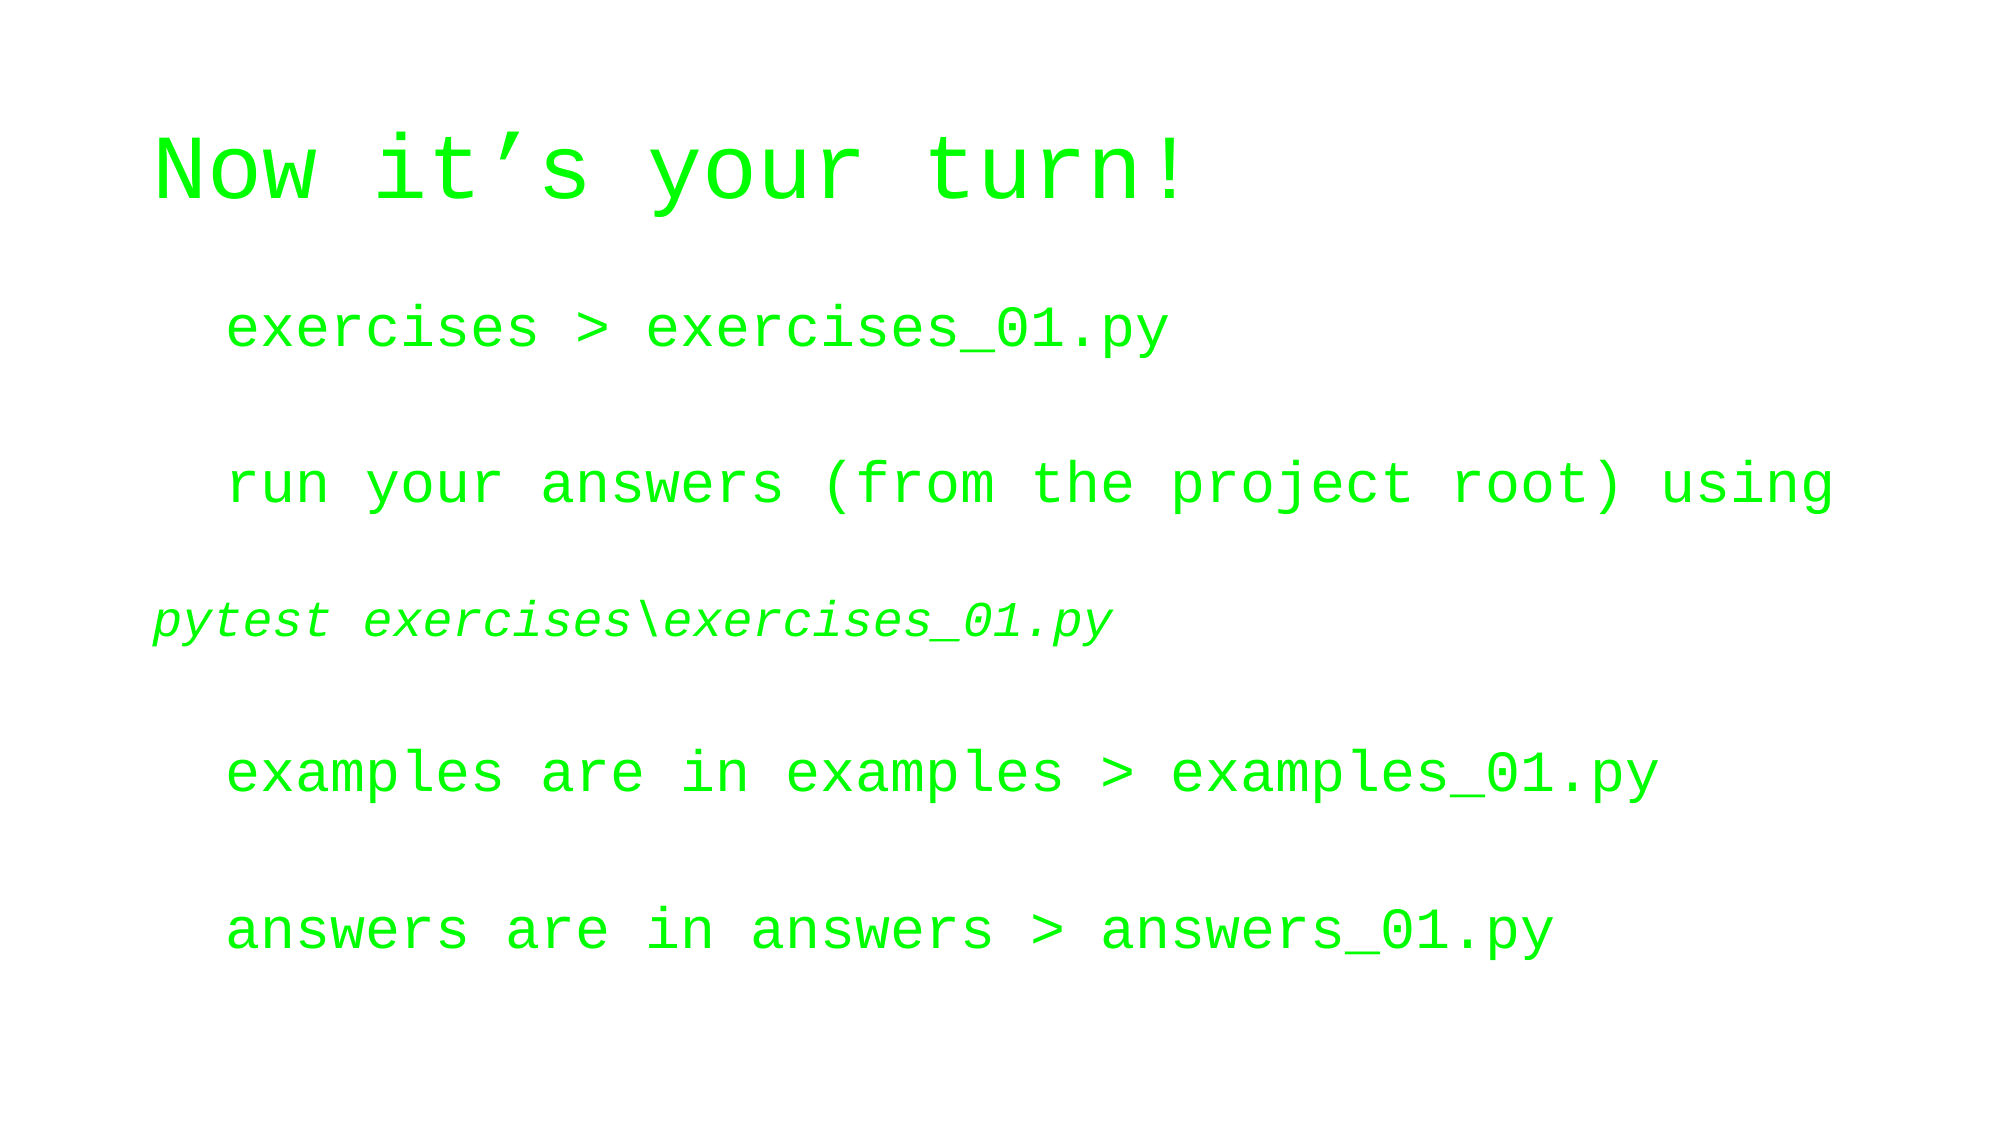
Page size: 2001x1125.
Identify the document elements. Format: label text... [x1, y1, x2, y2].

title Now it’s your turn! [137, 59, 1863, 278]
list exercises > exercises_01.py run your answers (from the project root) using pytest exercises\exercises_01.py examples are in examples > examples_01.py answers are in answers > answers_01.py [137, 299, 1932, 1079]
